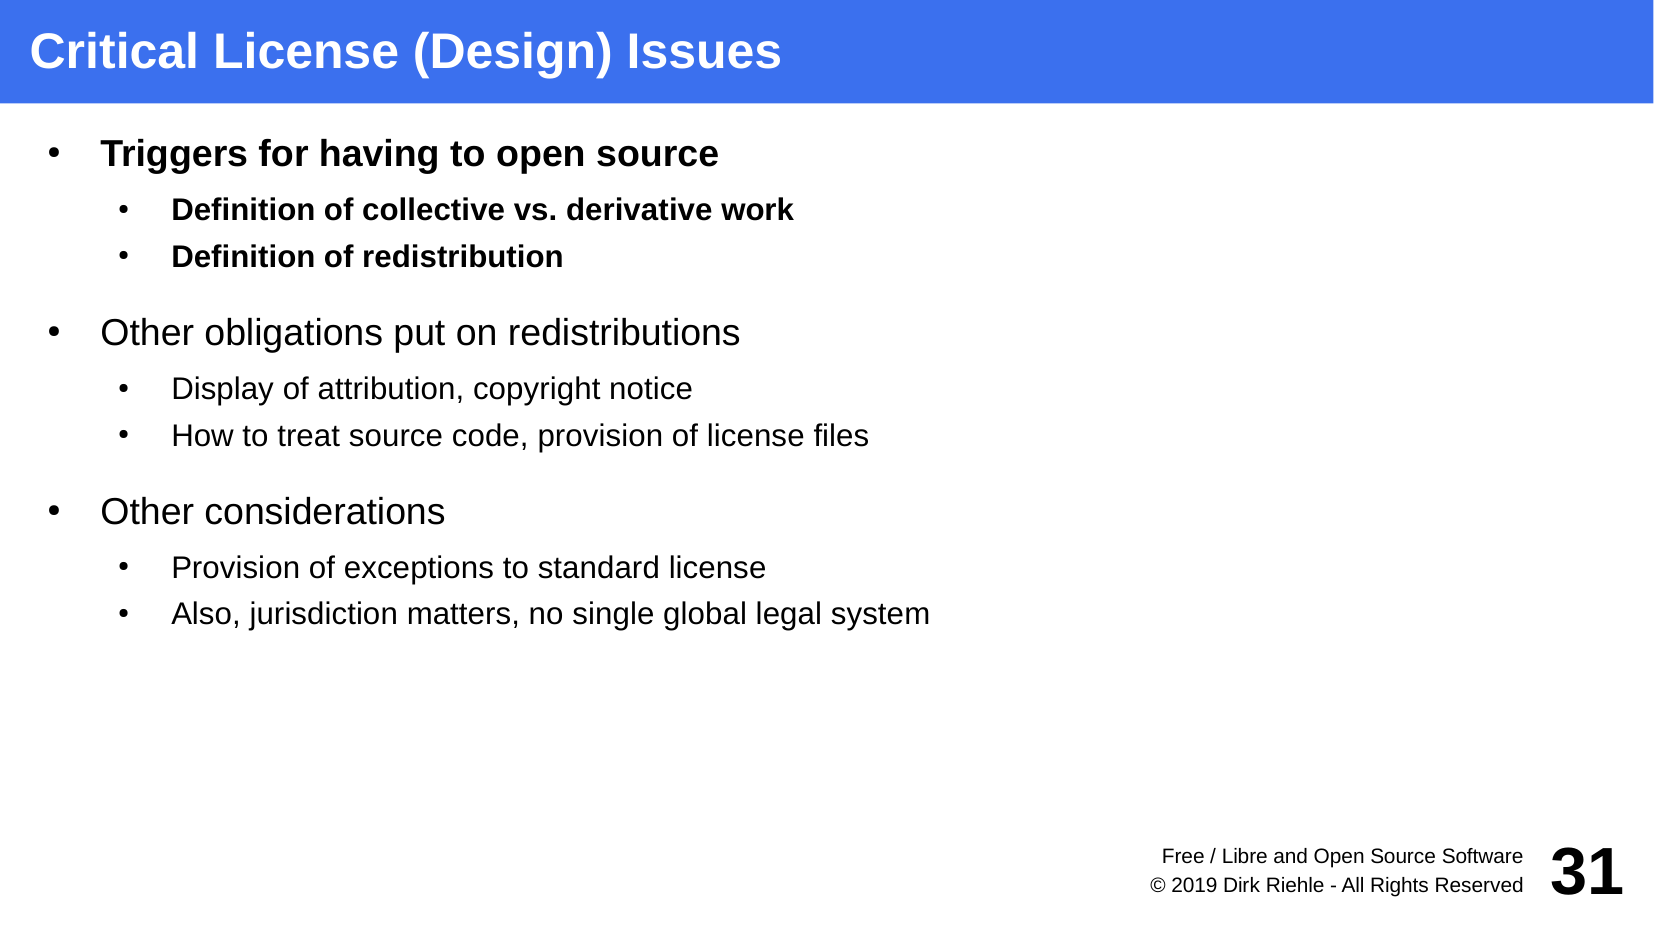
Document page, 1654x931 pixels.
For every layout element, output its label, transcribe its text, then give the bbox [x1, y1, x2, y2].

title Critical License (Design) Issues [0, 0, 1654, 104]
list Triggers for having to open source Definition of collective vs. derivative work Definition of redistribution Other obligations put on redistributions Display of attribution, copyright notice How to treat source code, provision of license files Other considerations Provision of exceptions to standard license Also, jurisdiction matters, no single global legal system [29, 132, 1625, 813]
